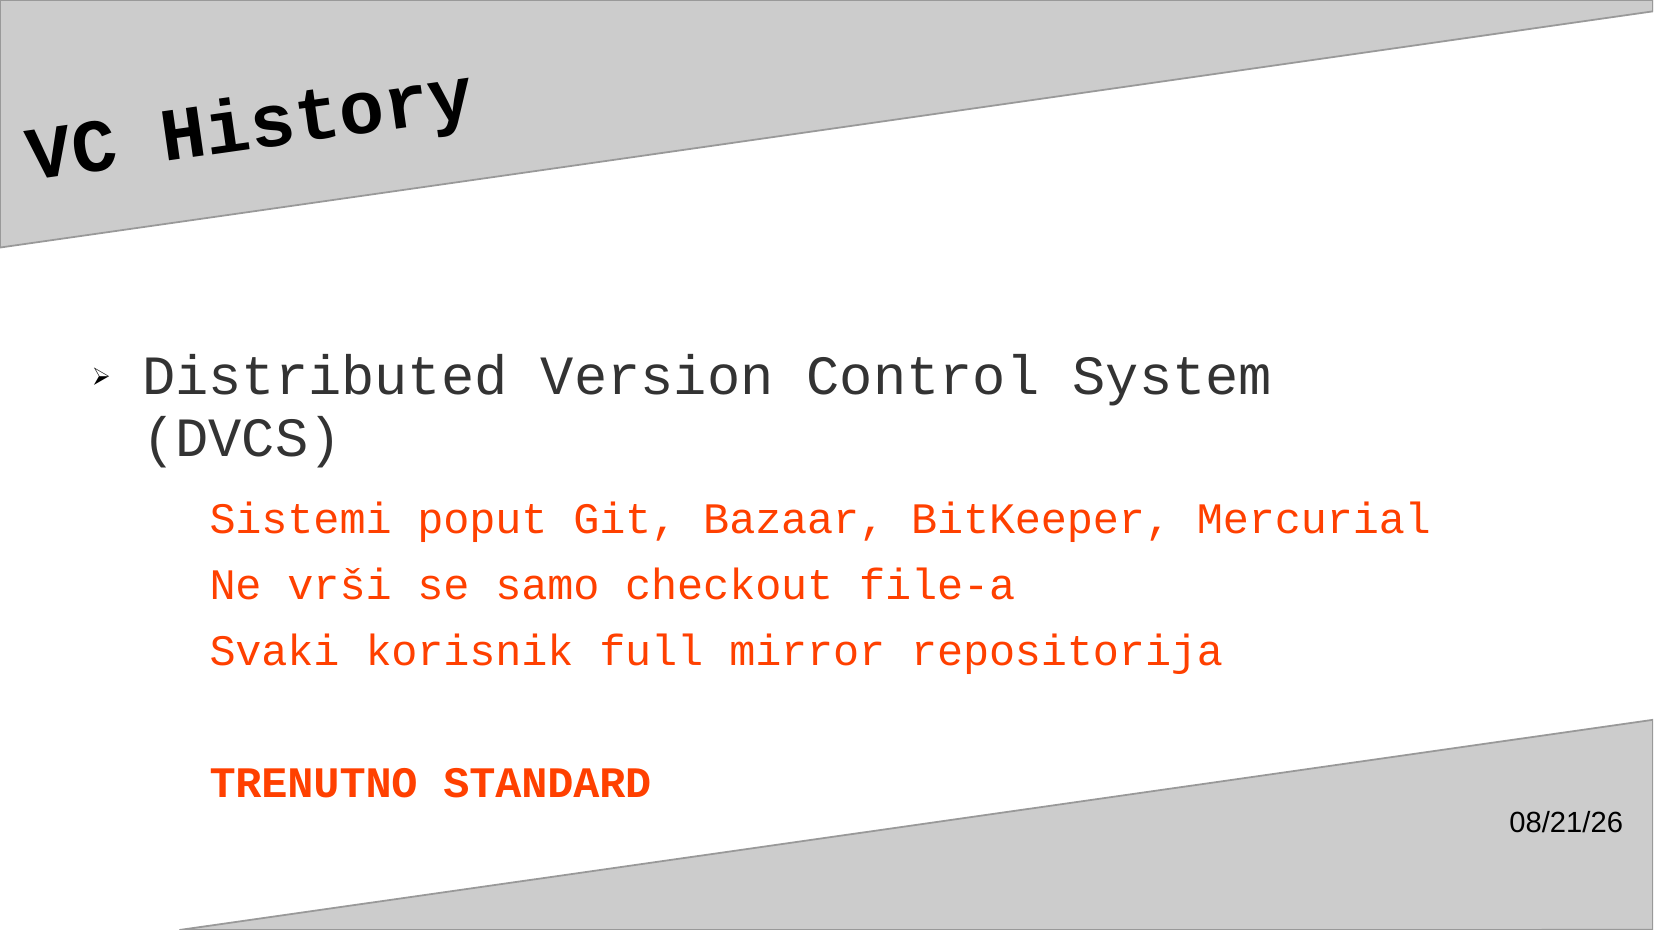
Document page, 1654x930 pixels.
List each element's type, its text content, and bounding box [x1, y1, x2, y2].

title VC History [16, 0, 1501, 239]
list Distributed Version Control System (DVCS) Sistemi poput Git, Bazaar, BitKeeper, Mercurial Ne vrši se samo checkout file-a Svaki korisnik full mirror repositorija TRENUTNO STANDARD [74, 262, 1455, 840]
